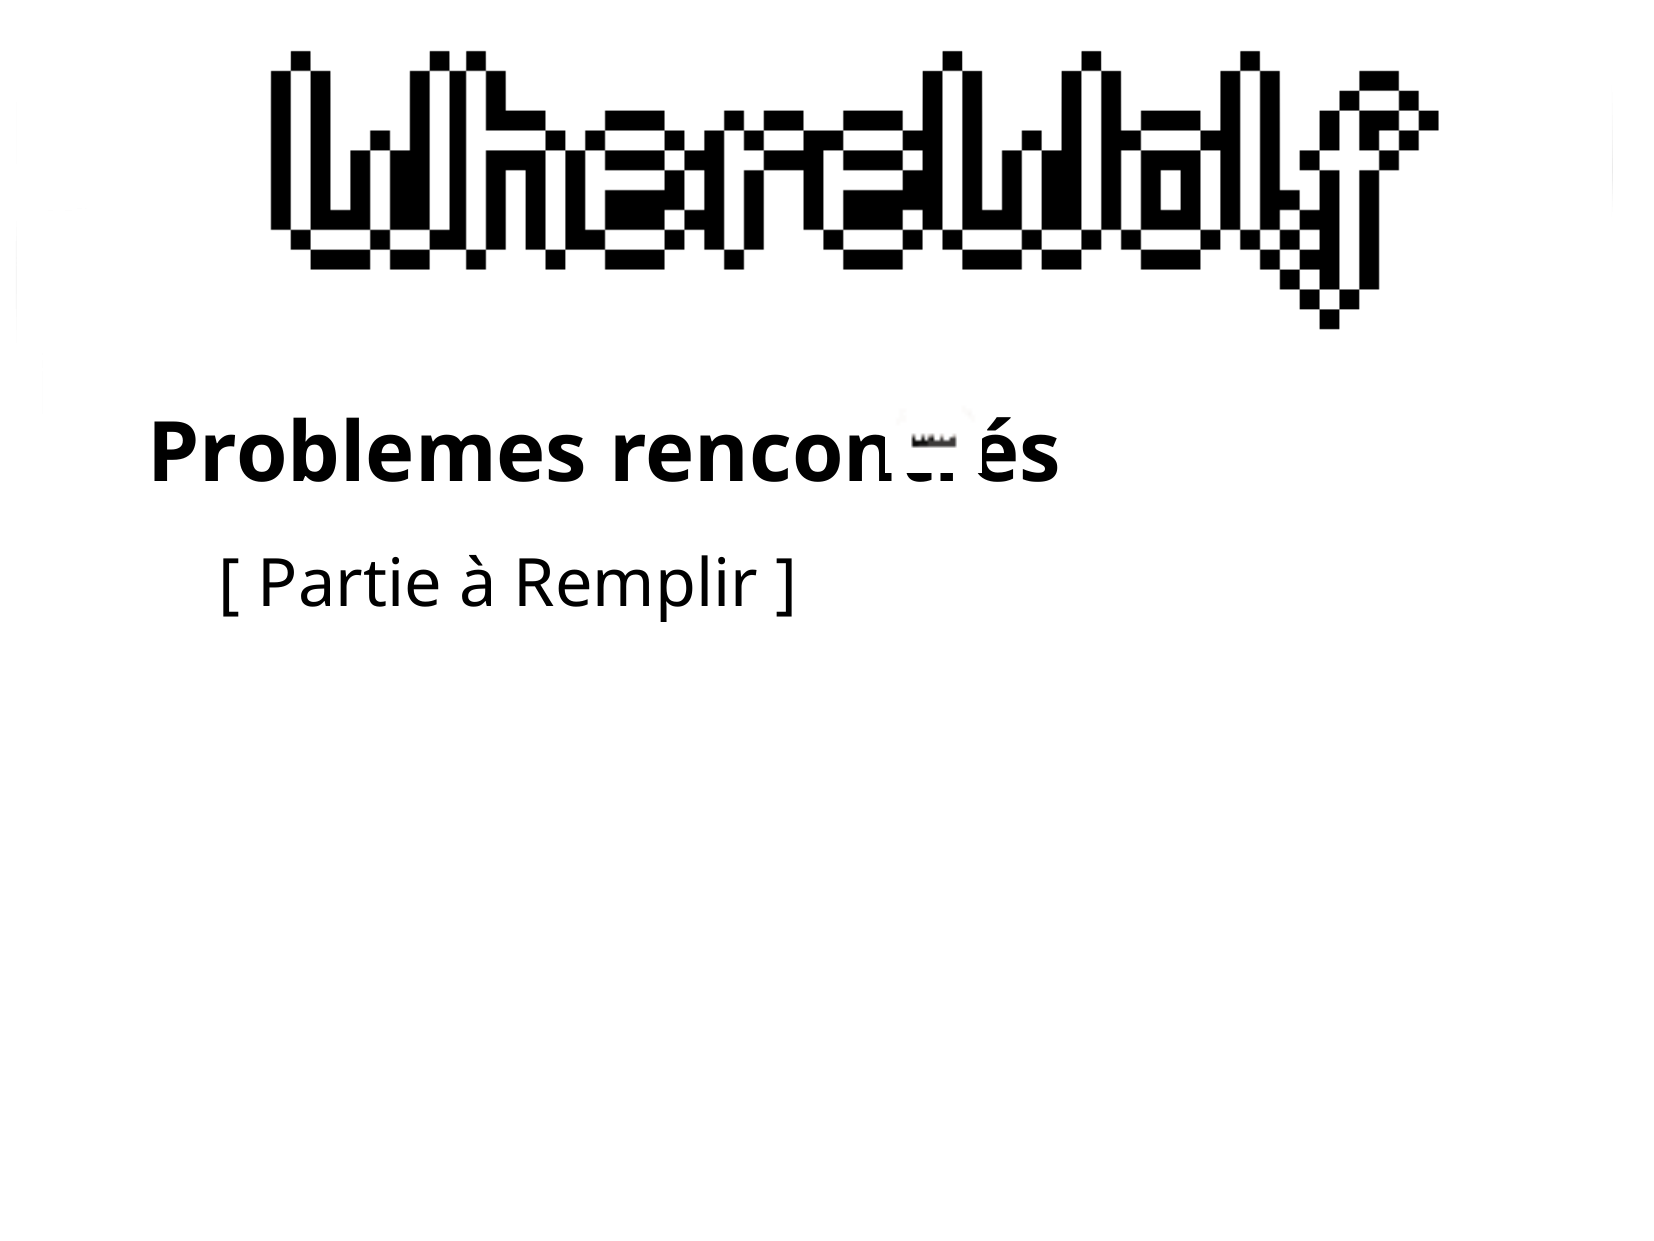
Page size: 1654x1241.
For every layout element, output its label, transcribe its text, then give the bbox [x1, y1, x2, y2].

picture [0, 0, 1654, 473]
list Problemes rencontrés [ Partie à Remplir ] [76, 414, 1565, 1211]
